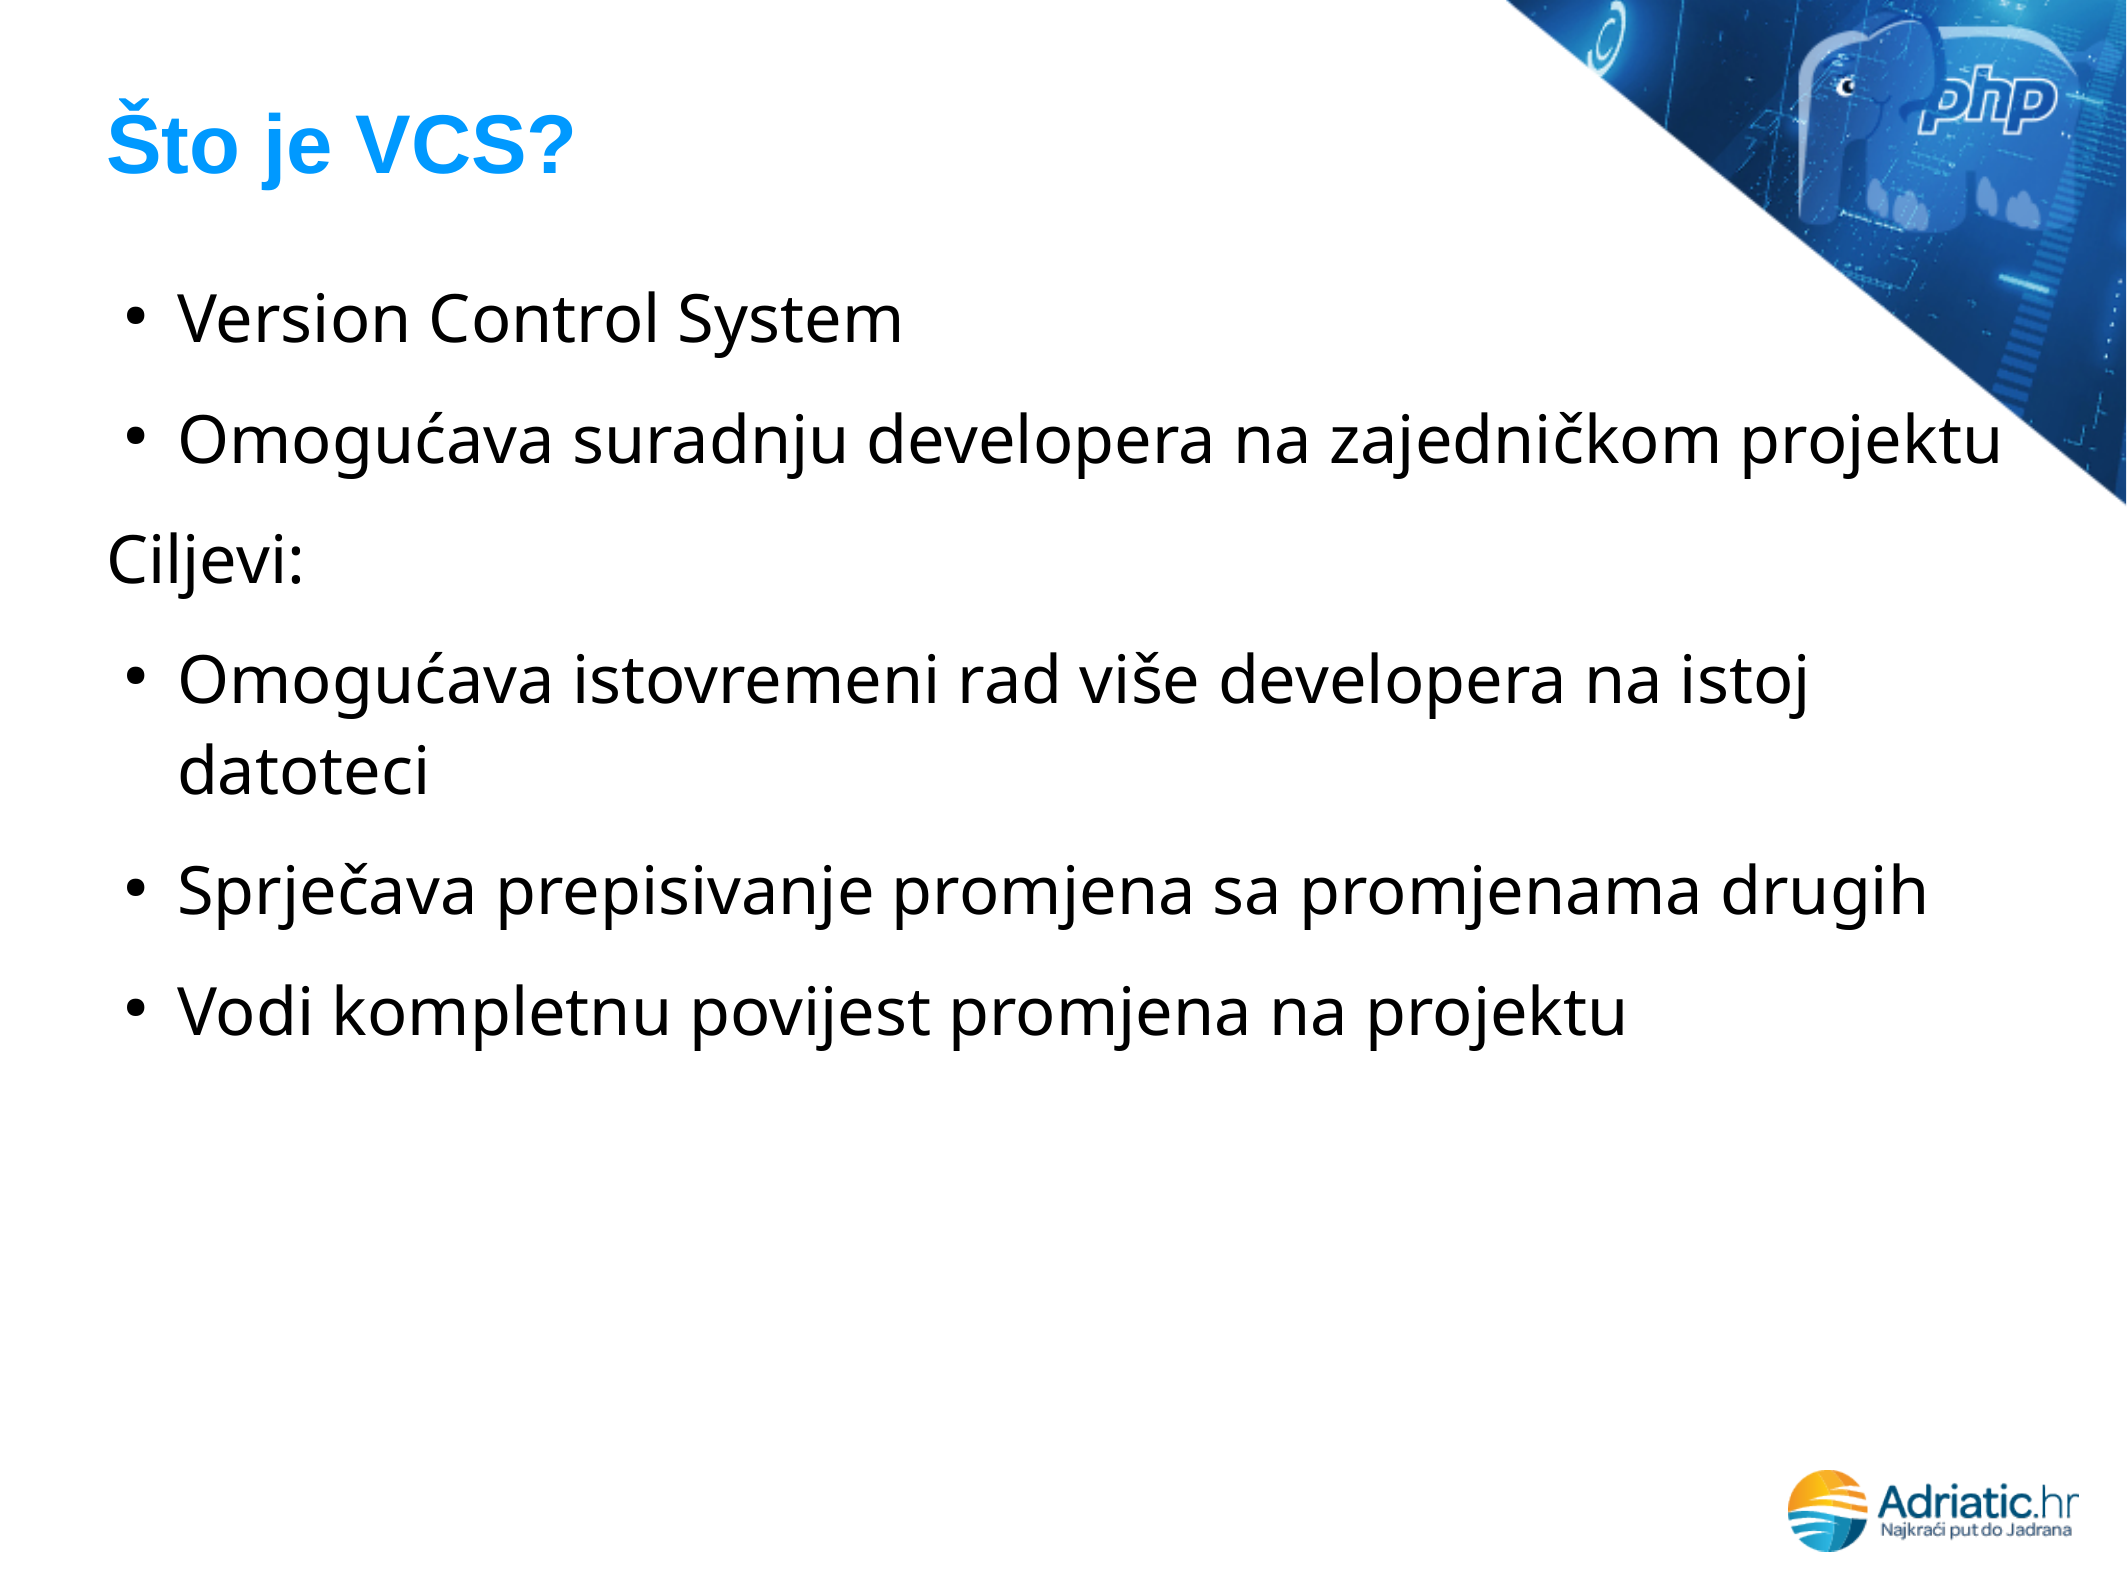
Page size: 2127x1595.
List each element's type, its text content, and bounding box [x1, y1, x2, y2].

title Što je VCS? [106, 70, 1630, 219]
list Version Control System Omogućava suradnju developera na zajedničkom projektu Ciljevi: Omogućava istovremeni rad više developera na istoj datoteci Sprječava prepisivanje promjena sa promjenama drugih Vodi kompletnu povijest promjena na projektu [106, 271, 2020, 1453]
picture [1788, 1470, 2079, 1552]
picture [1505, 0, 2127, 625]
